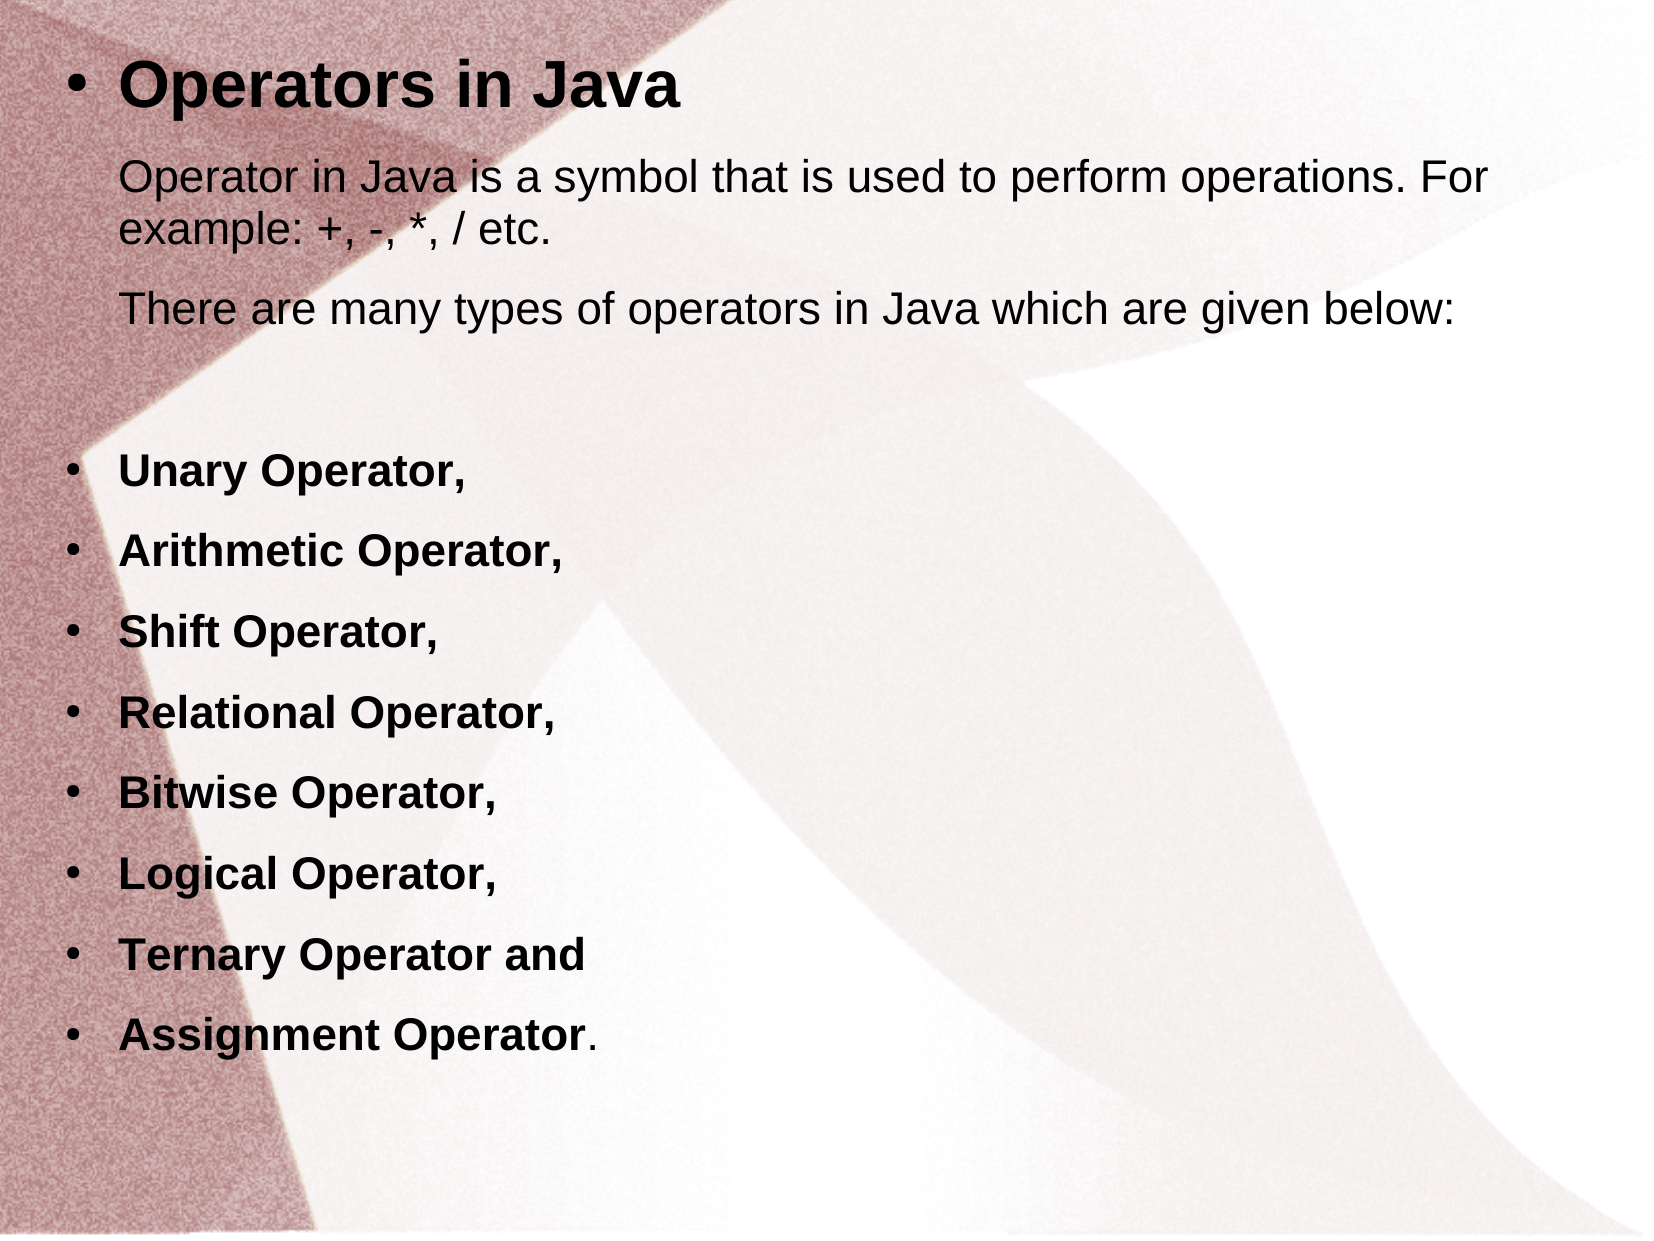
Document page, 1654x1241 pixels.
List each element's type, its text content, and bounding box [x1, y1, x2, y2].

picture [0, 0, 1654, 1241]
list Operators in Java Operator in Java is a symbol that is used to perform operations. For example: +, -, *, / etc. There are many types of operators in Java which are given below: Unary Operator, Arithmetic Operator, Shift Operator, Relational Operator, Bitwise Operator, Logical Operator, Ternary Operator and Assignment Operator. [47, 47, 1601, 1205]
